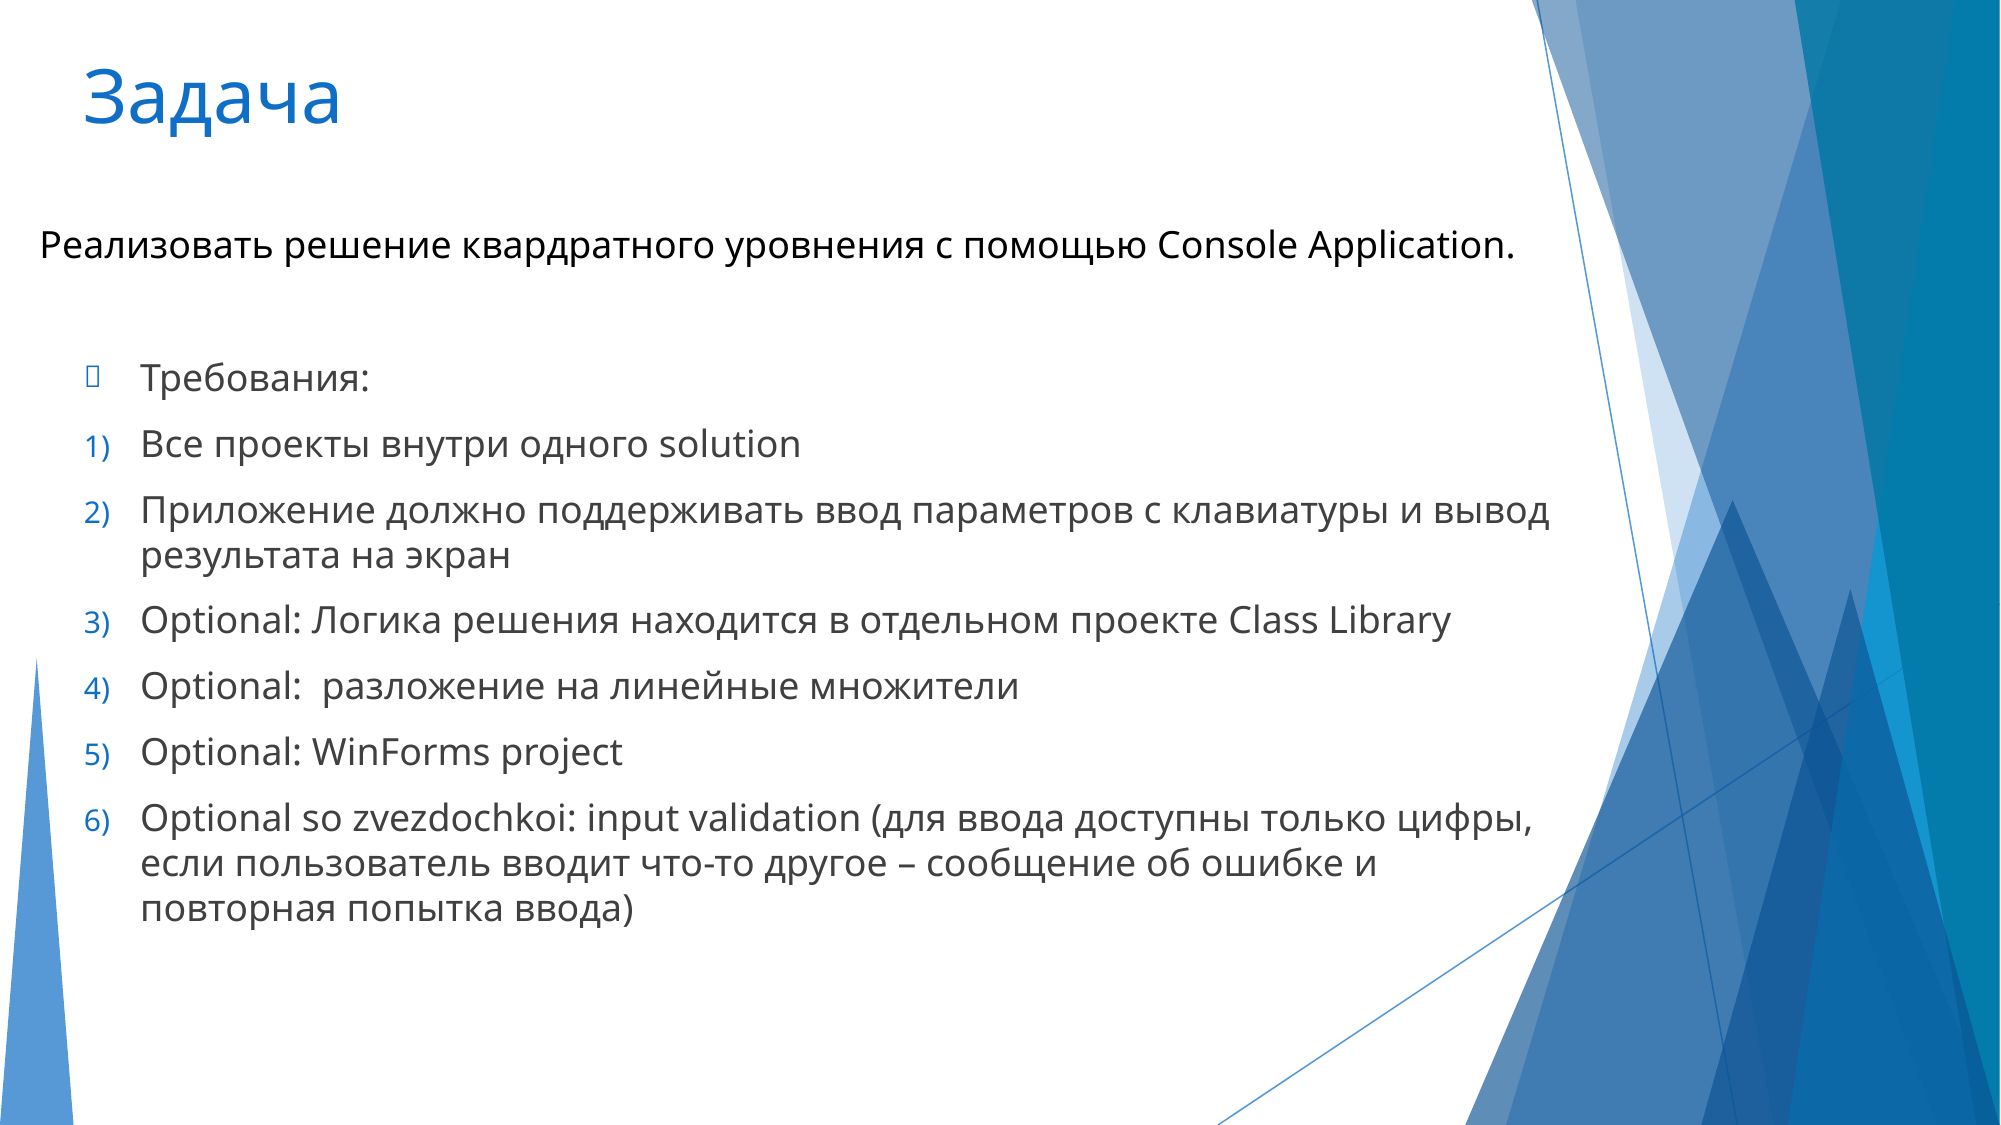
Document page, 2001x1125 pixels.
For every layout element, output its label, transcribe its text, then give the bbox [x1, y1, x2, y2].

text_box Реализовать решение квардратного уровнения с помощью Console Application. [24, 214, 1533, 274]
list Требования: Все проекты внутри одного solution Приложение должно поддерживать ввод параметров с клавиатуры и вывод результата на экран Optional: Логика решения находится в отдельном проекте Class Library Optional: разложение на линейные множители Optional: WinForms project Optional so zvezdochkoi: input validation (для ввода доступны только цифры, если пользователь вводит что-то другое – сообщение об ошибке и повторная попытка ввода) [69, 346, 1579, 968]
title Задача [69, 41, 1480, 214]
